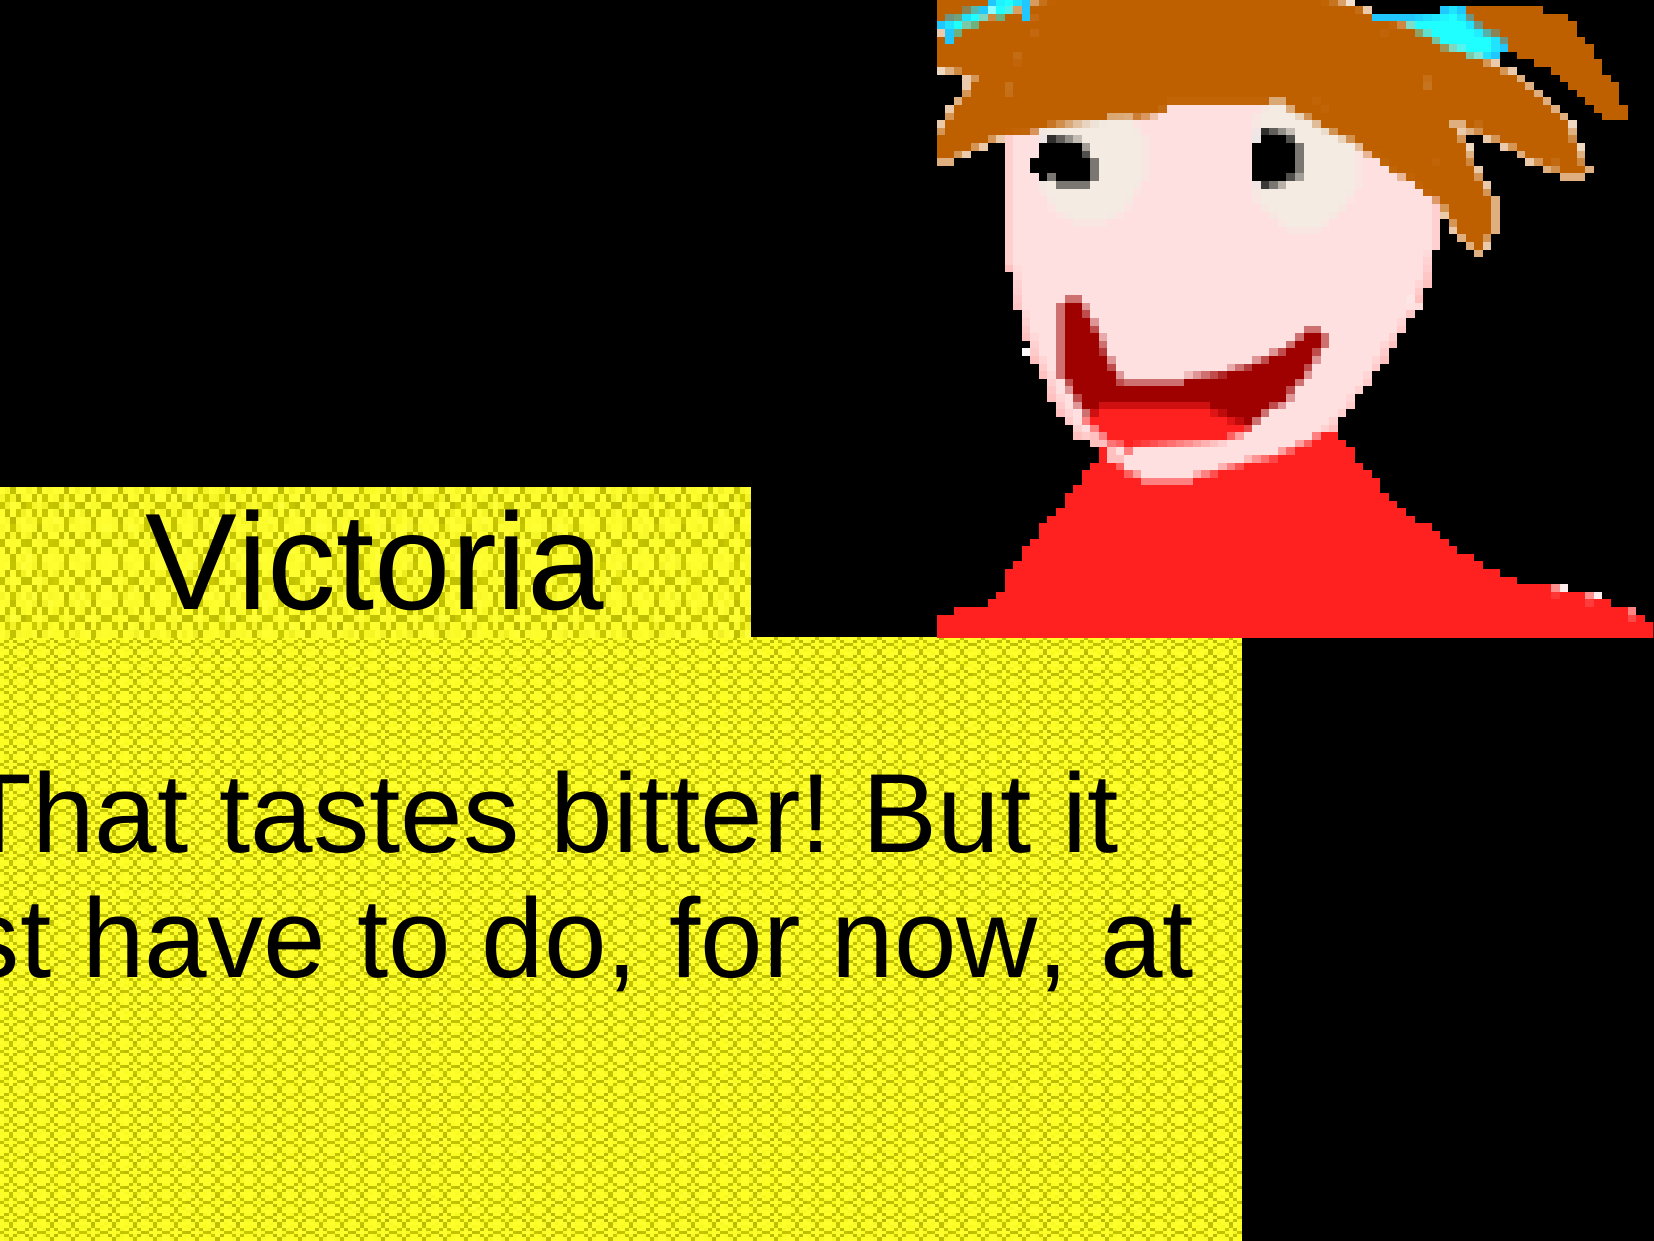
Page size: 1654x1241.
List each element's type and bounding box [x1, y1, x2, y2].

text_box [0, 0, 937, 637]
picture [0, 0, 1654, 1241]
text_box [1242, 638, 1654, 1241]
